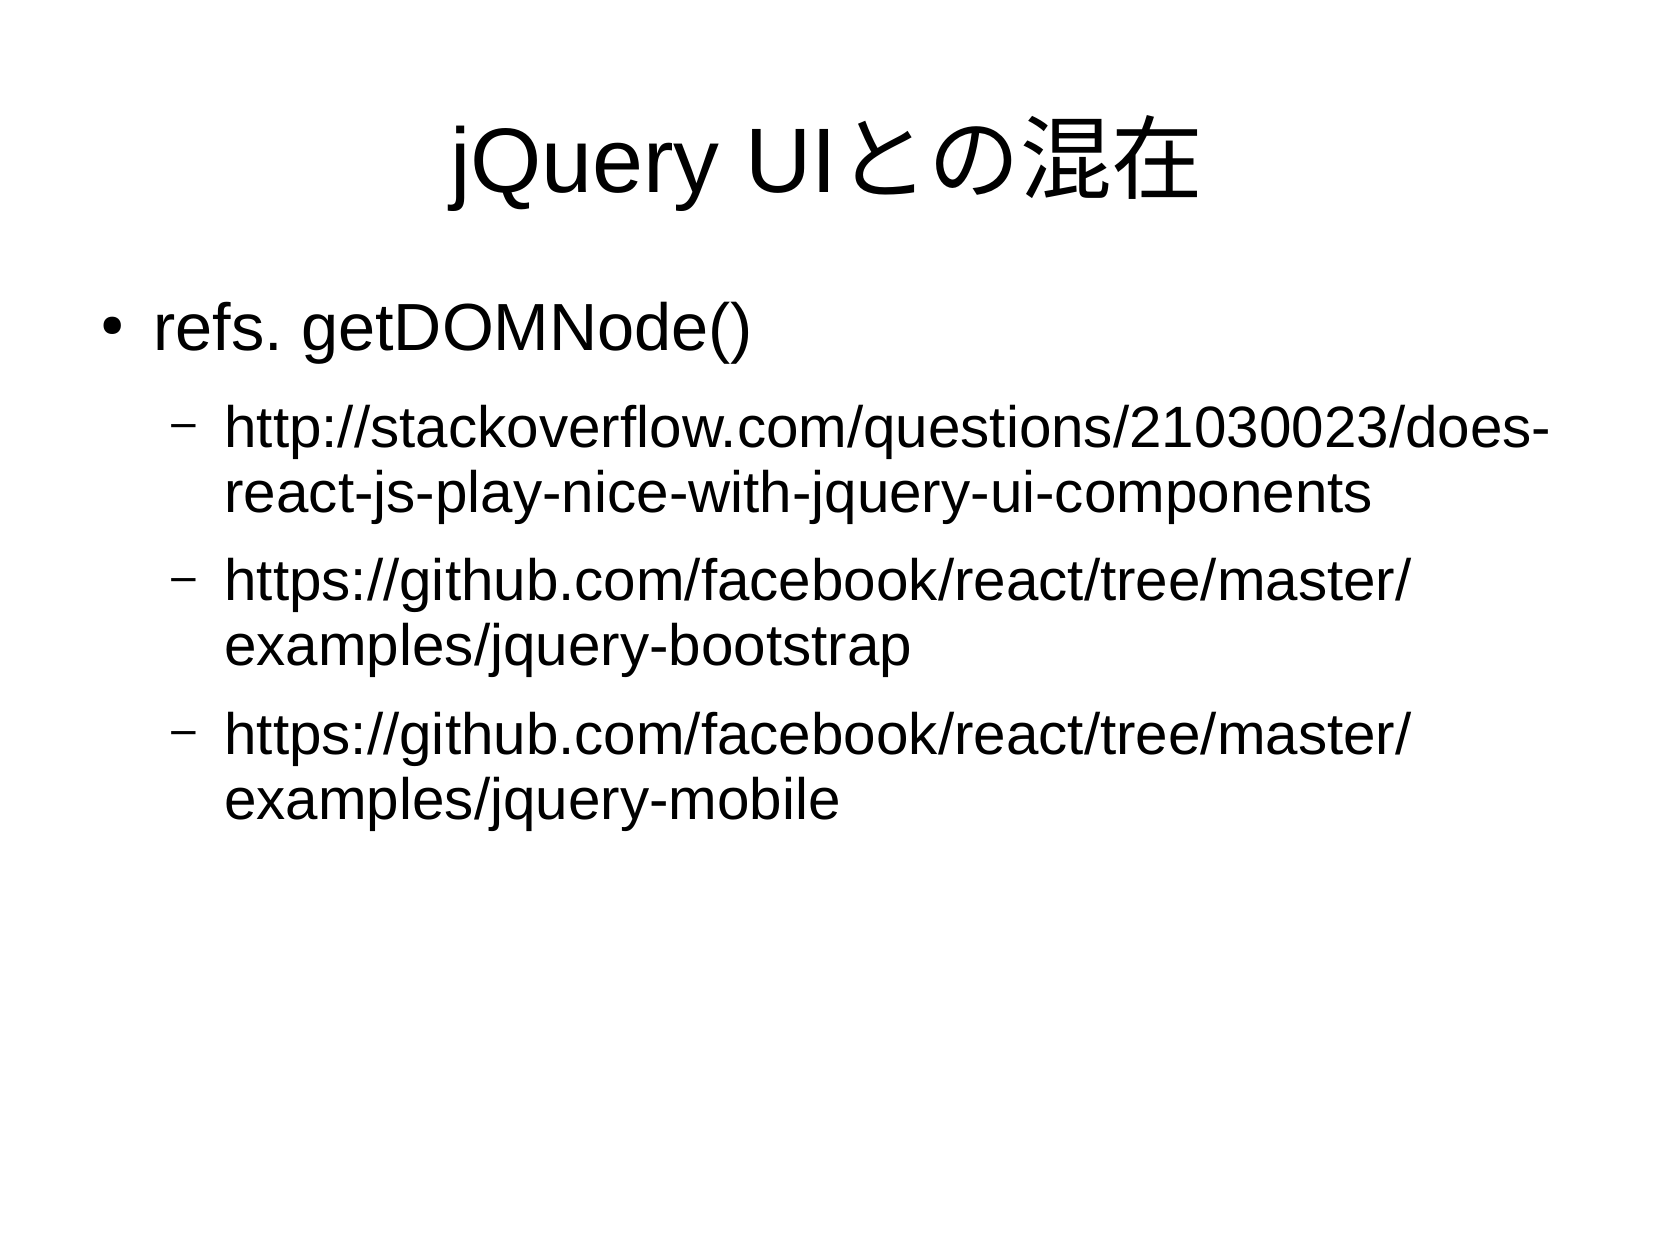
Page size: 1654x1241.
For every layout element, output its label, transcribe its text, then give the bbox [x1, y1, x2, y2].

title jQuery UIとの混在 [82, 49, 1571, 257]
list refs. getDOMNode() http://stackoverflow.com/questions/21030023/does-react-js-play-nice-with-jquery-ui-components https://github.com/facebook/react/tree/master/examples/jquery-bootstrap https://github.com/facebook/react/tree/master/examples/jquery-mobile [82, 290, 1571, 1010]
